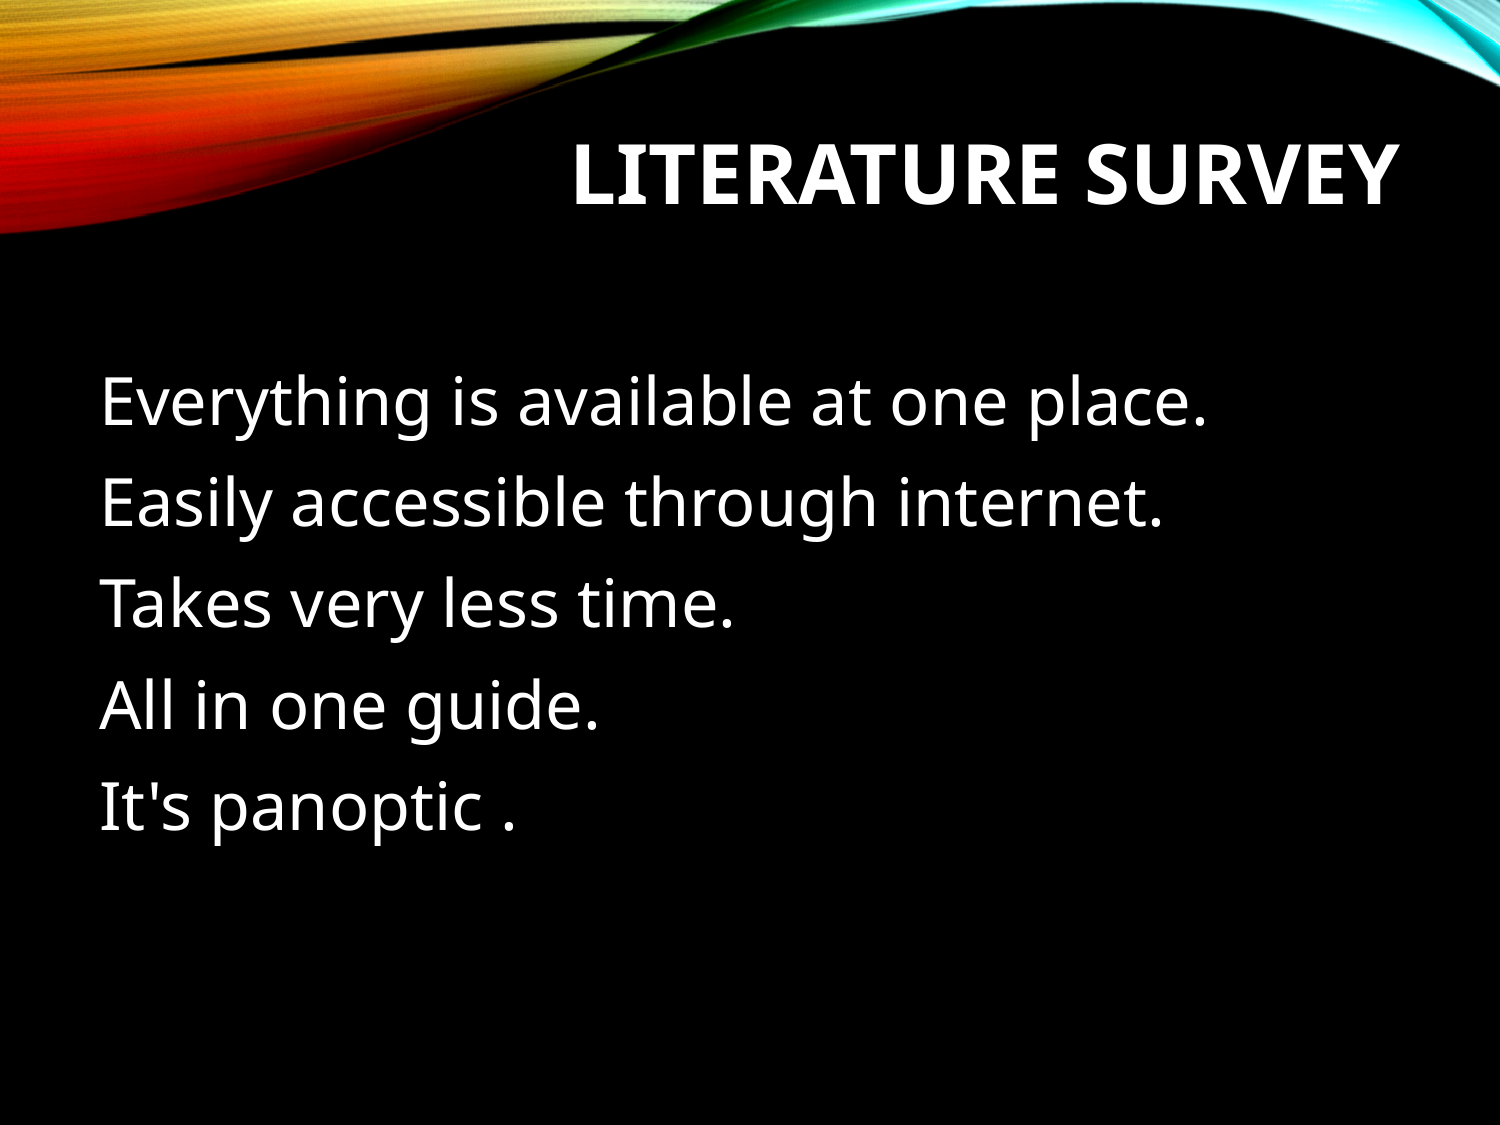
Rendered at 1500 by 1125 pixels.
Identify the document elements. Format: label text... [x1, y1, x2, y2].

picture [0, 0, 1500, 237]
list Everything is available at one place. Easily accessible through internet. Takes very less time. All in one guide. It's panoptic . [84, 360, 1416, 1021]
title LITERATURE SURVEY [356, 125, 1416, 338]
